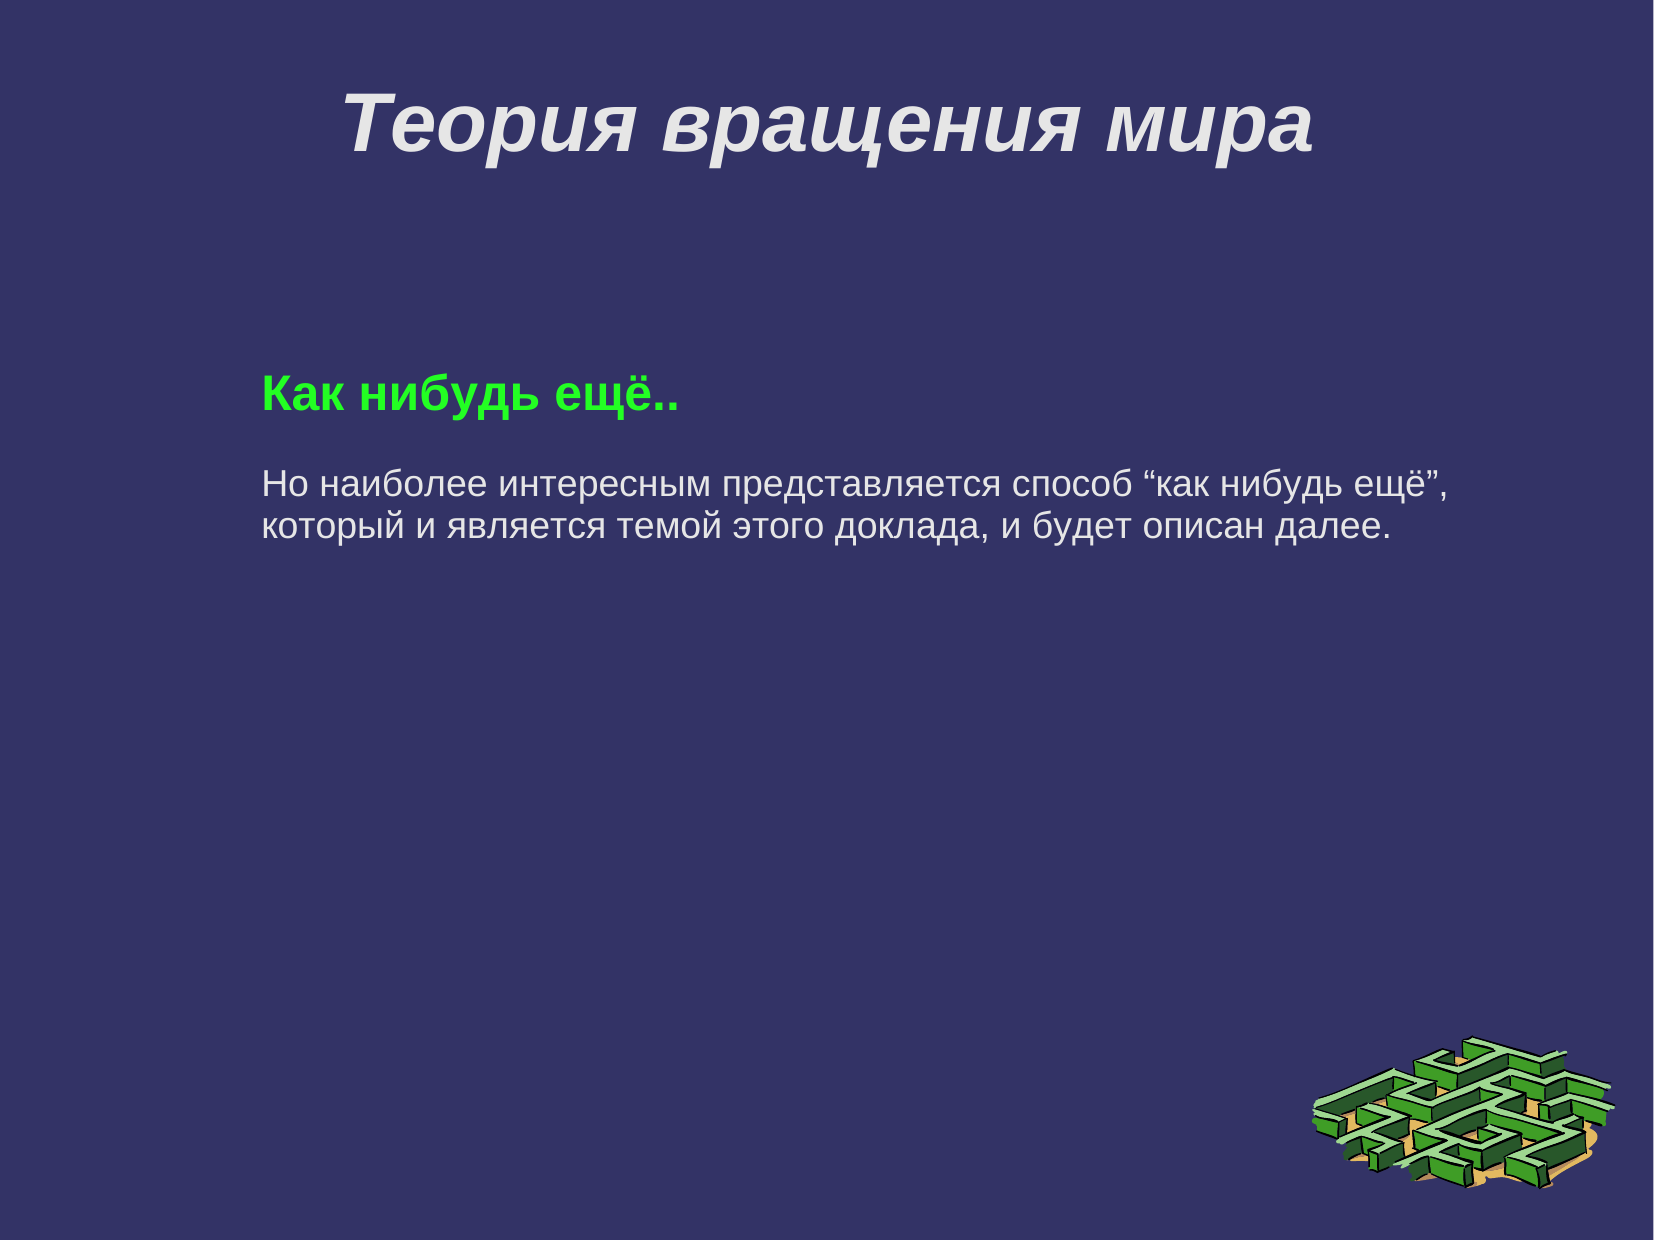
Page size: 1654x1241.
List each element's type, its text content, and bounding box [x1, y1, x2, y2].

list Как нибудь ещё.. Но наиболее интересным представляется способ “как нибудь ещё”, который и является темой этого доклада, и будет описан далее. [178, 364, 1570, 1147]
title Теория вращения мира [121, 19, 1534, 227]
